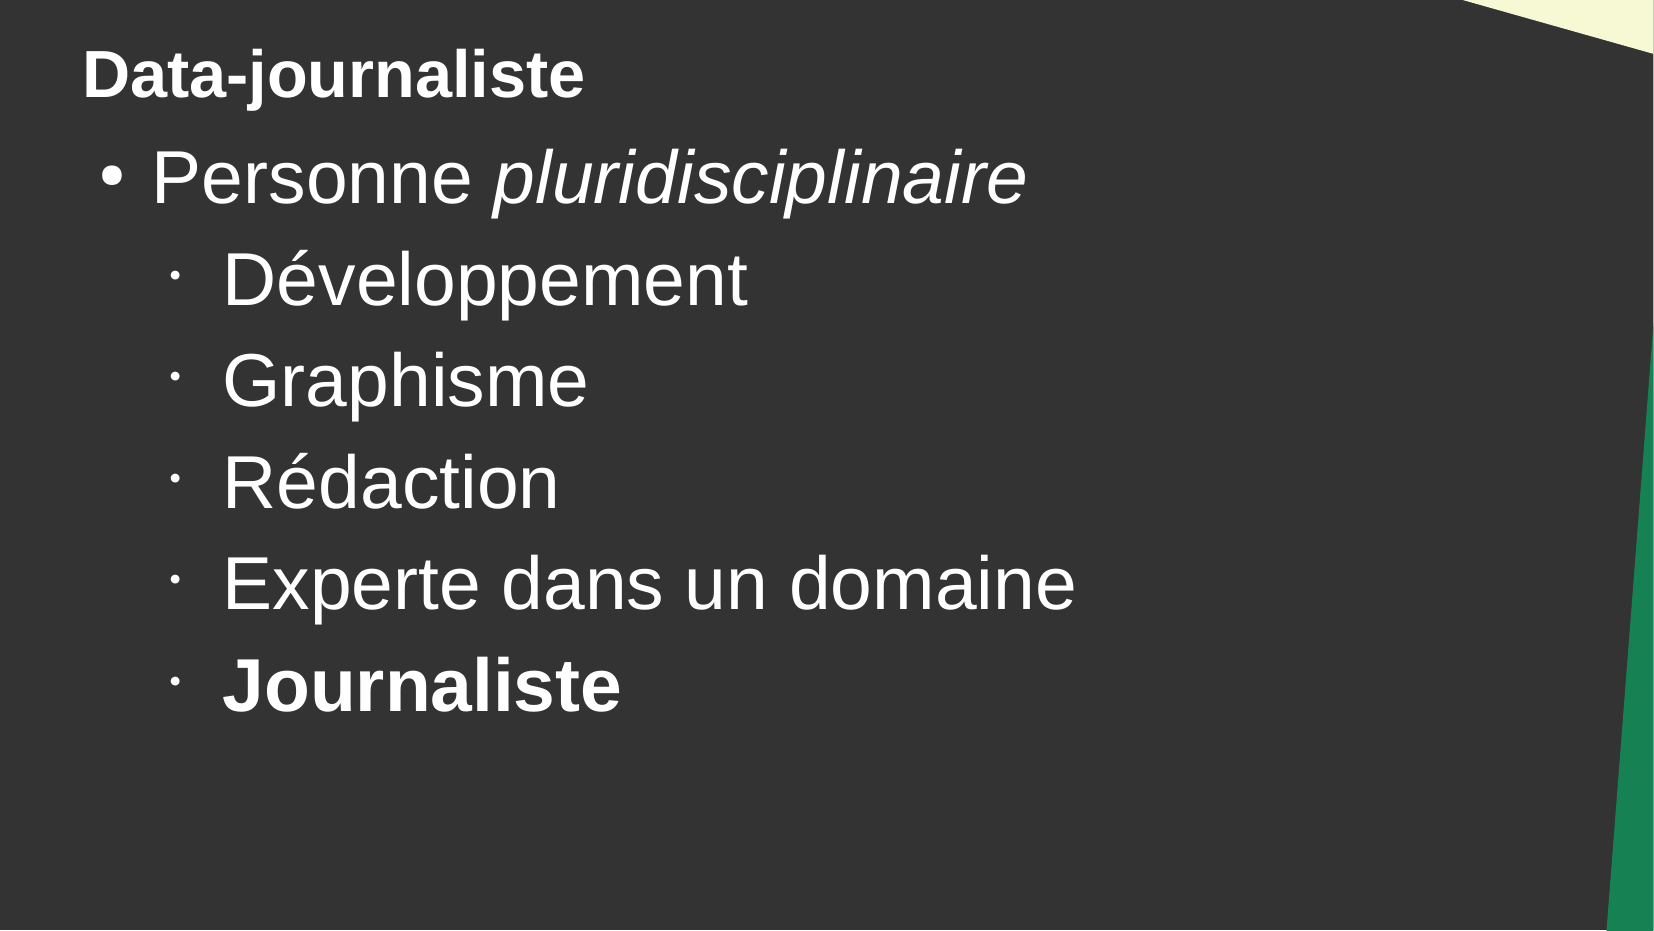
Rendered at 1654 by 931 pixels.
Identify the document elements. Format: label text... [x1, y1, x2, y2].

list Personne pluridisciplinaire Développement Graphisme Rédaction Experte dans un domaine Journaliste [80, 135, 1560, 762]
text_box [1606, 316, 1654, 931]
text_box [1462, 0, 1654, 55]
title Data-journaliste [82, 37, 1571, 122]
